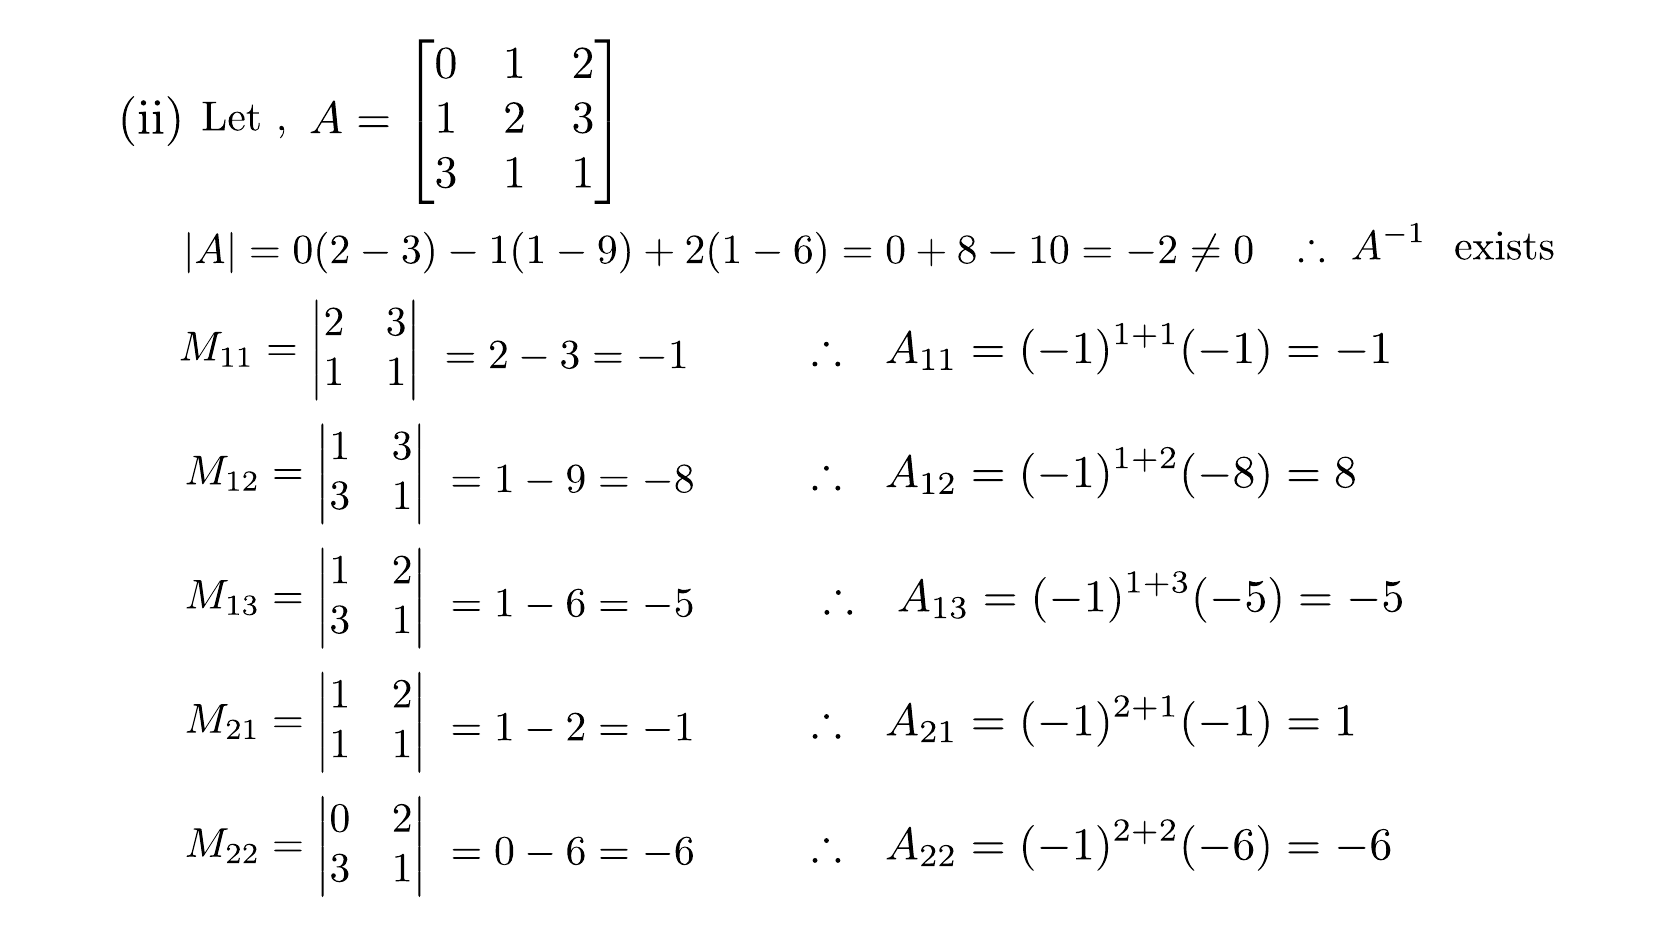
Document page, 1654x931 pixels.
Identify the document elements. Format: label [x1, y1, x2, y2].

text_box [186, 547, 421, 649]
text_box [812, 695, 1354, 747]
text_box [812, 819, 1391, 871]
text_box [120, 96, 180, 147]
text_box [446, 340, 686, 370]
text_box [186, 423, 421, 525]
text_box [186, 795, 421, 898]
text_box [452, 836, 693, 866]
text_box [186, 671, 421, 774]
text_box [452, 464, 693, 493]
text_box [1298, 222, 1554, 263]
text_box [310, 39, 610, 204]
text_box [824, 571, 1402, 623]
text_box [452, 712, 692, 741]
text_box [202, 101, 285, 139]
text_box [180, 299, 415, 401]
text_box [812, 446, 1355, 499]
text_box [812, 322, 1389, 375]
subtitle [47, 35, 1607, 898]
text_box [185, 231, 1253, 274]
text_box [452, 588, 693, 618]
